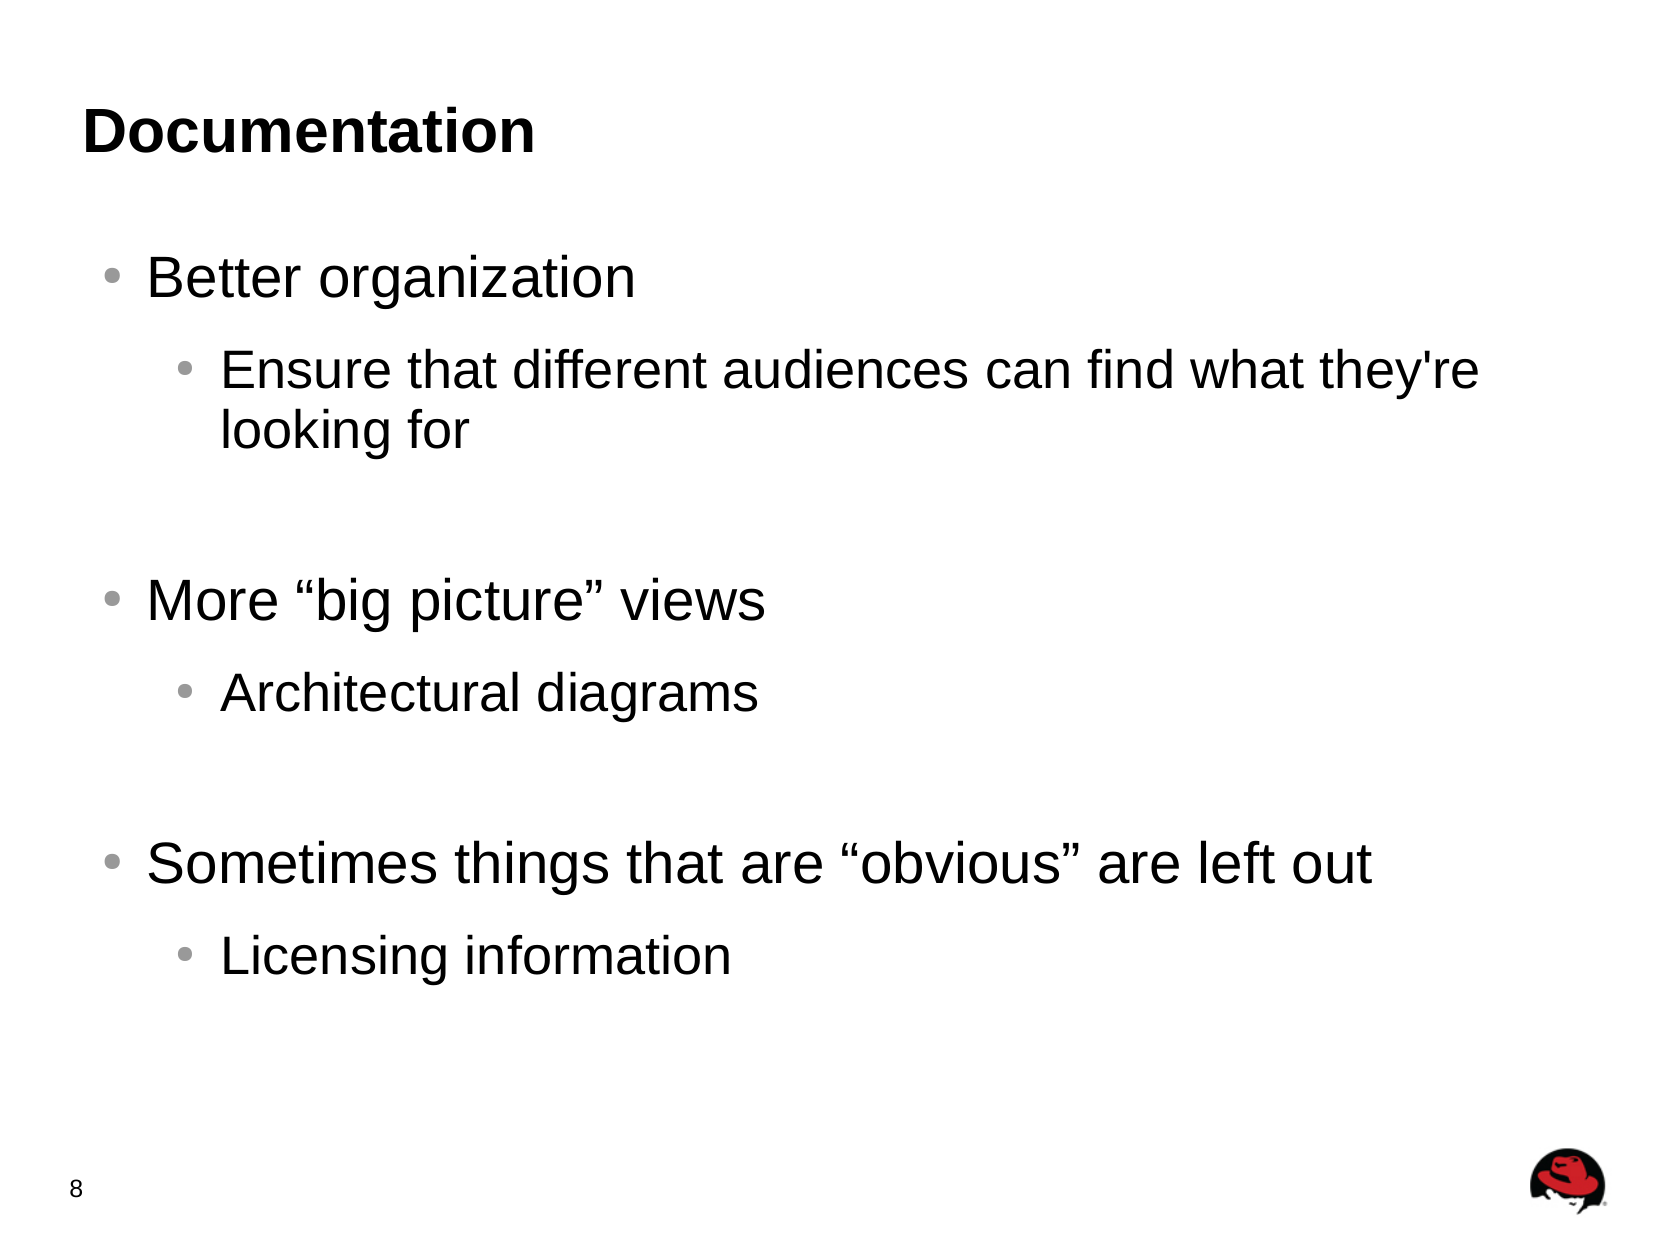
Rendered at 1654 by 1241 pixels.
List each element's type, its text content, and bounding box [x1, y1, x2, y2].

list Better organization Ensure that different audiences can find what they're looking for More “big picture” views Architectural diagrams Sometimes things that are “obvious” are left out Licensing information [86, 244, 1576, 1047]
title Documentation [82, 37, 1571, 226]
picture [1529, 1146, 1613, 1224]
